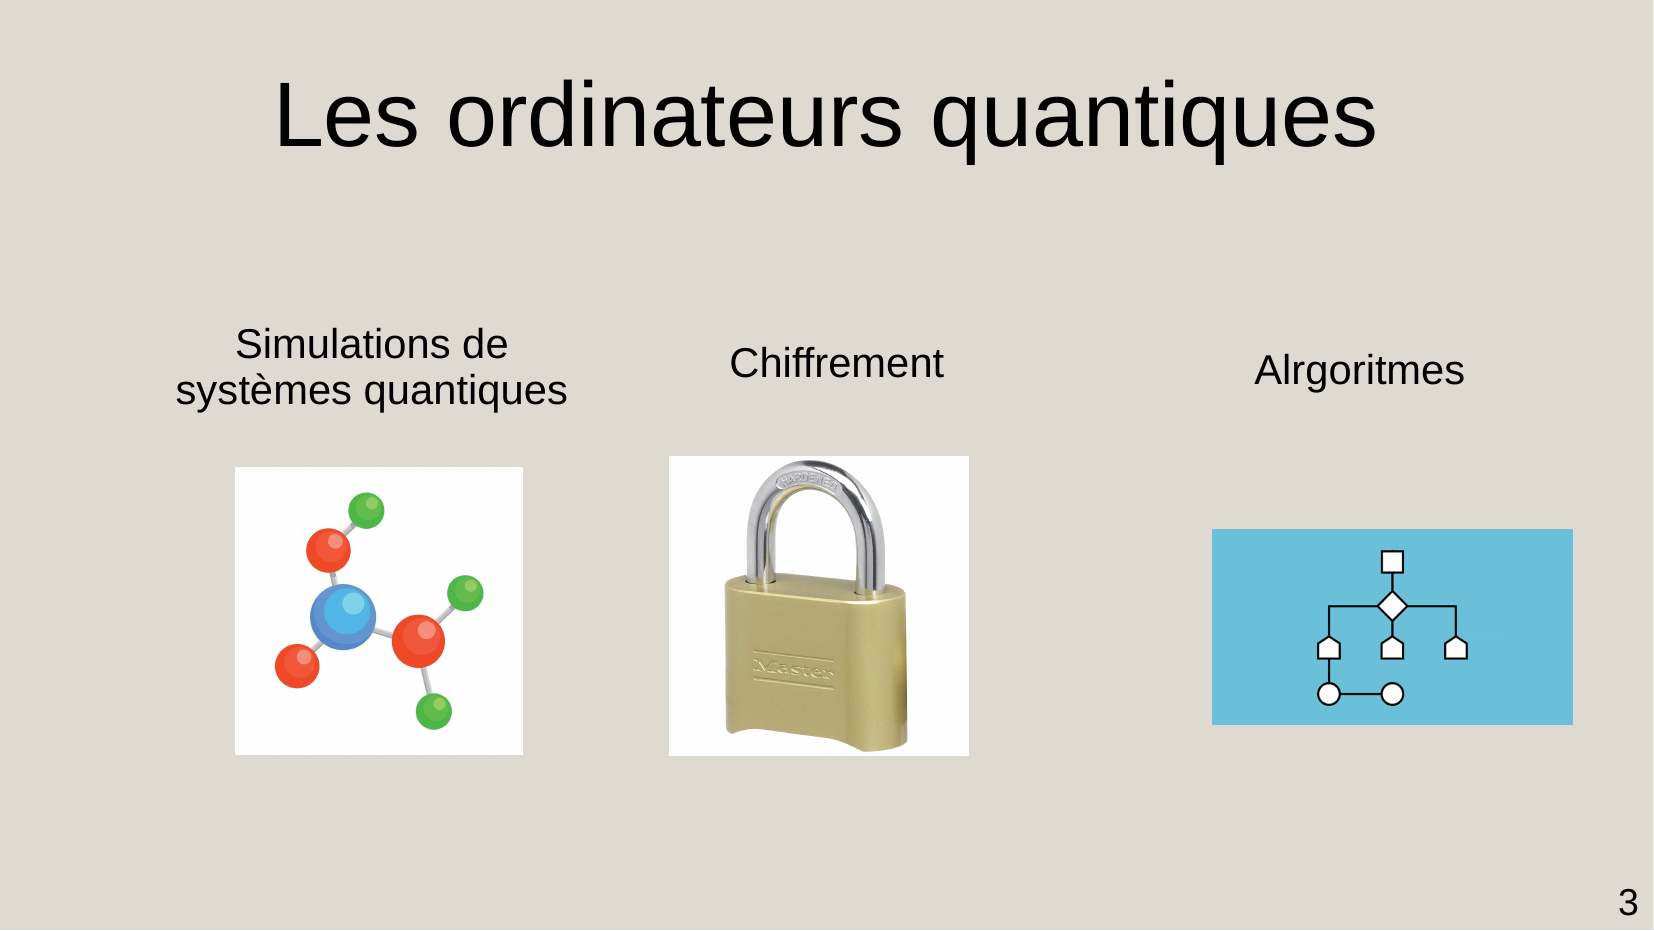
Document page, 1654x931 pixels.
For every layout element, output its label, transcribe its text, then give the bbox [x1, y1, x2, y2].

text_box <number> [1509, 873, 1654, 931]
title Chiffrement [611, 285, 1063, 441]
title Les ordinateurs quantiques [82, 37, 1571, 193]
picture [1212, 529, 1573, 725]
picture [235, 467, 523, 755]
title Alrgoritmes [1134, 292, 1586, 448]
picture [669, 456, 969, 756]
title Simulations de systèmes quantiques [146, 289, 598, 445]
